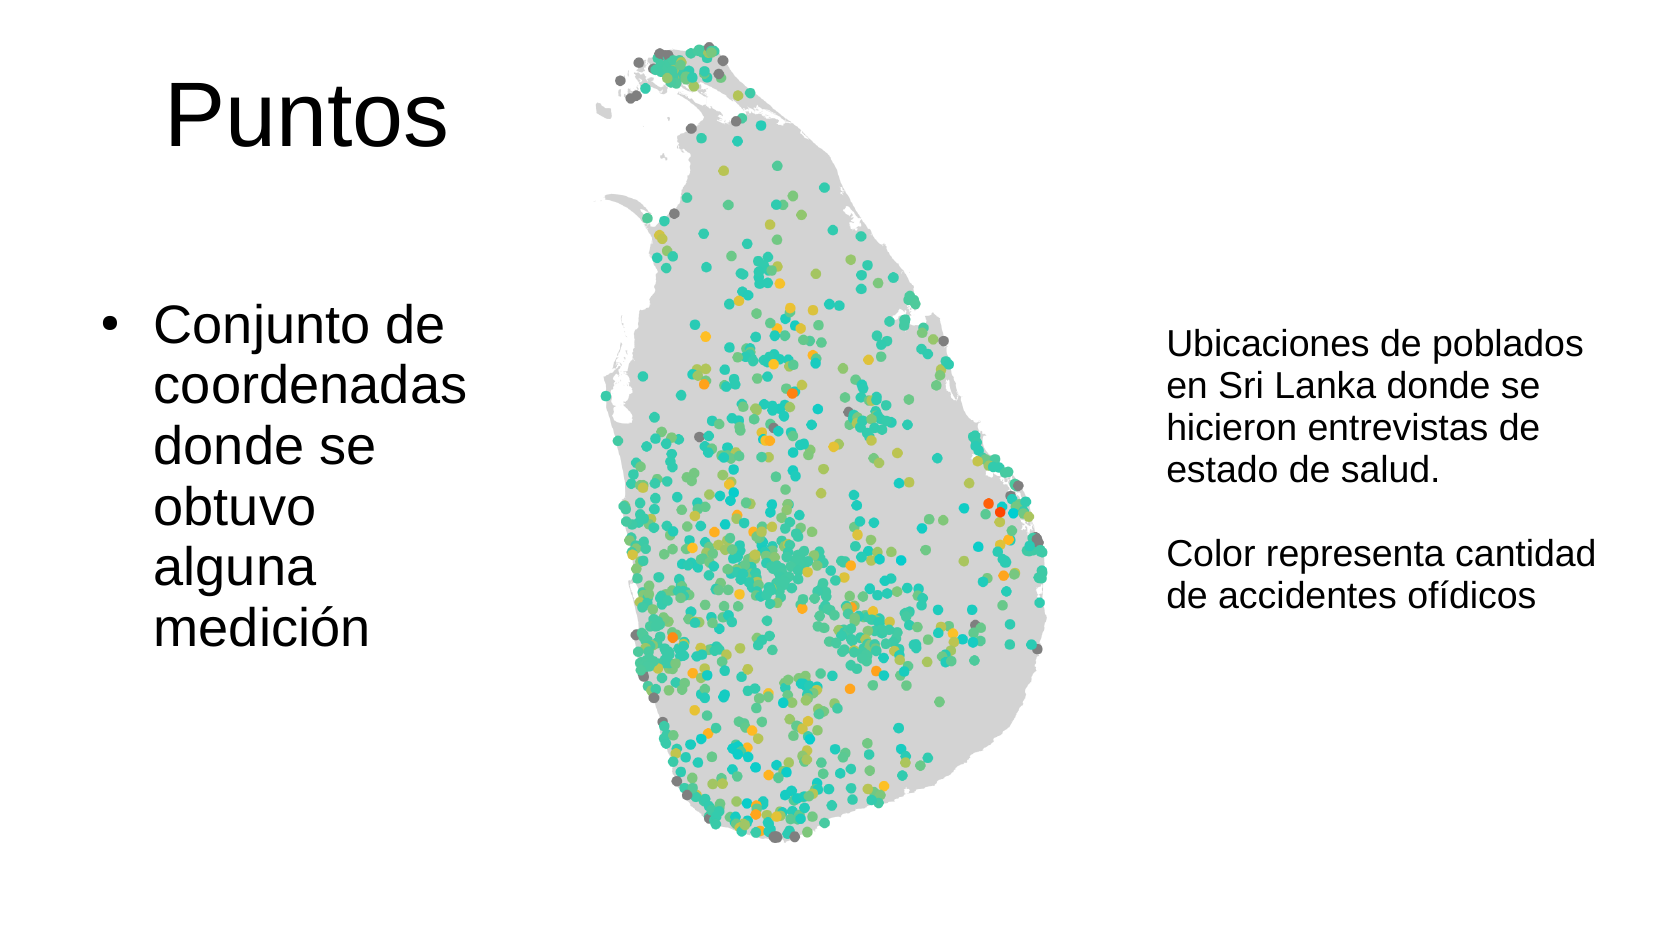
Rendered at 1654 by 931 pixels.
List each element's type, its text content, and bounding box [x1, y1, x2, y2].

picture [590, 29, 1063, 864]
text_box Ubicaciones de poblados en Sri Lanka donde se hicieron entrevistas de estado de salud. Color representa cantidad de accidentes ofídicos [1151, 315, 1622, 625]
list Conjunto de coordenadas donde se obtuvo alguna medición [82, 294, 473, 834]
title Puntos [82, 37, 532, 193]
